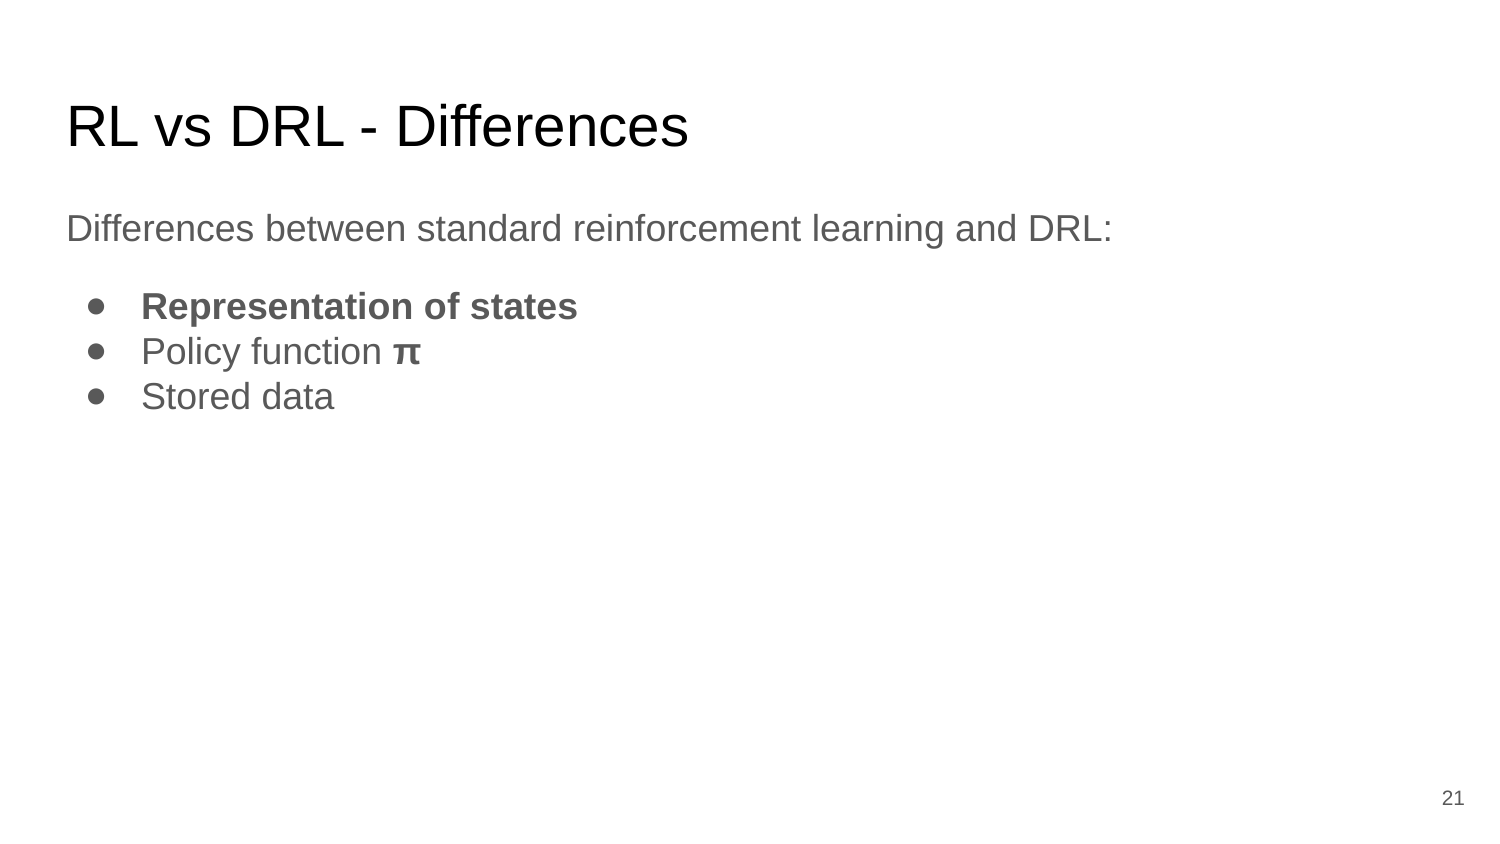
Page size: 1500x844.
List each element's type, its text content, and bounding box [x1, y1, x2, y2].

slide_number <number> [1389, 764, 1480, 830]
title RL vs DRL - Differences [51, 72, 1449, 167]
list Differences between standard reinforcement learning and DRL: Representation of states Policy function π Stored data [51, 189, 1449, 750]
